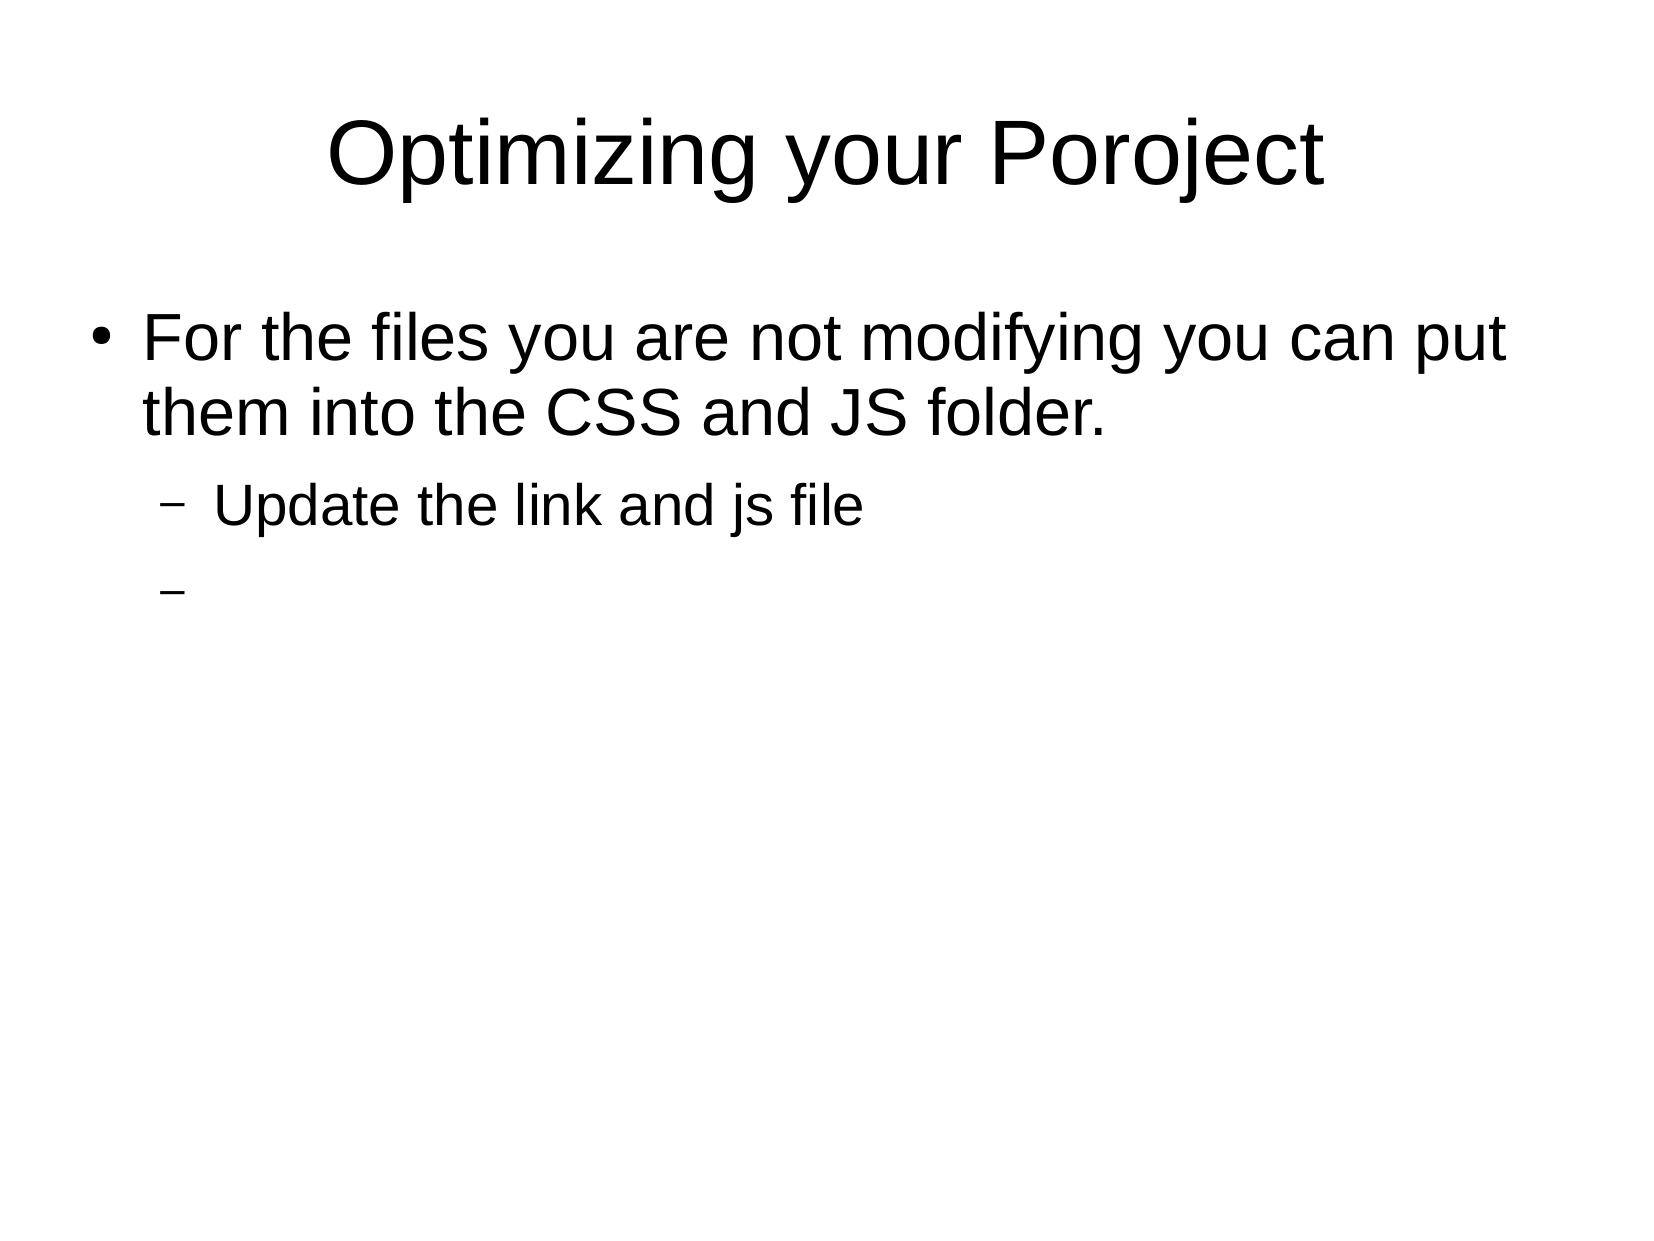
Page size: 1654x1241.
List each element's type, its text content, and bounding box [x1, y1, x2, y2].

title Optimizing your Poroject [82, 49, 1571, 257]
list For the files you are not modifying you can put them into the CSS and JS folder. Update the link and js file [71, 300, 1561, 1216]
